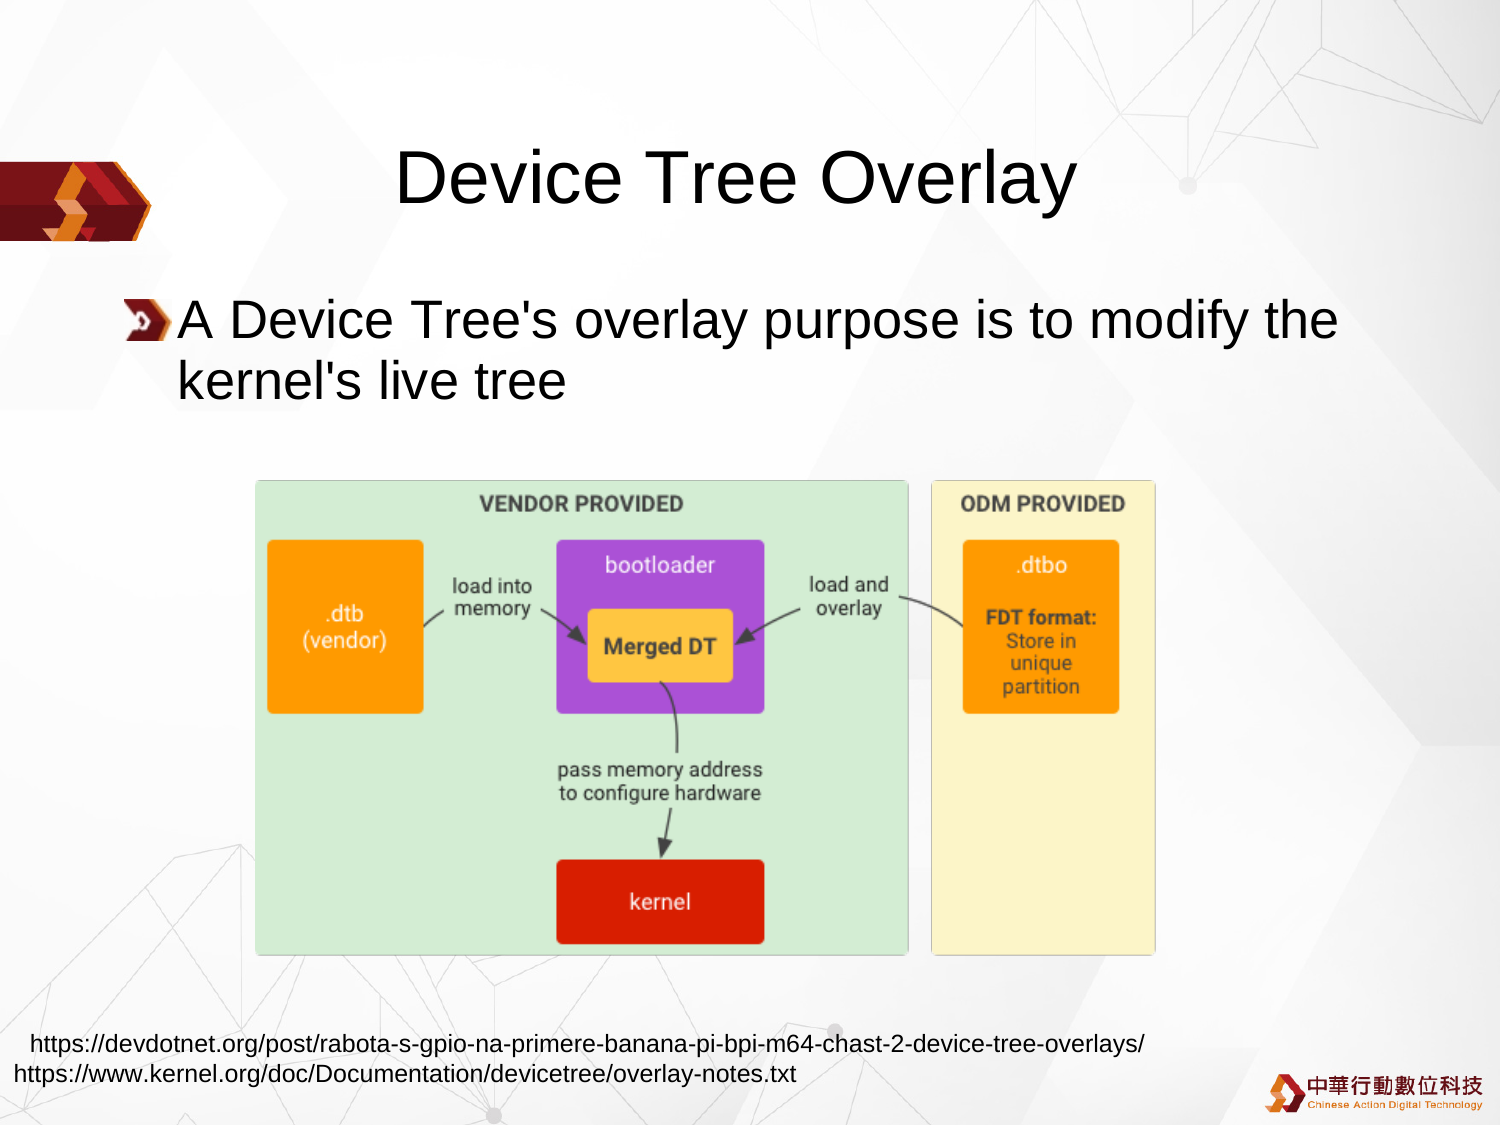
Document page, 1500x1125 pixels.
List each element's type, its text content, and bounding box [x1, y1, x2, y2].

text_box https://devdotnet.org/post/rabota-s-gpio-na-primere-banana-pi-bpi-m64-chast-2-device-tree-overlays/ [15, 1020, 1321, 1065]
list A Device Tree's overlay purpose is to modify the kernel's live tree [107, 290, 1425, 943]
picture [0, 0, 1500, 1125]
text_box https://www.kernel.org/doc/Documentation/devicetree/overlay-notes.txt [0, 1050, 841, 1110]
title Device Tree Overlay [107, 101, 1367, 255]
